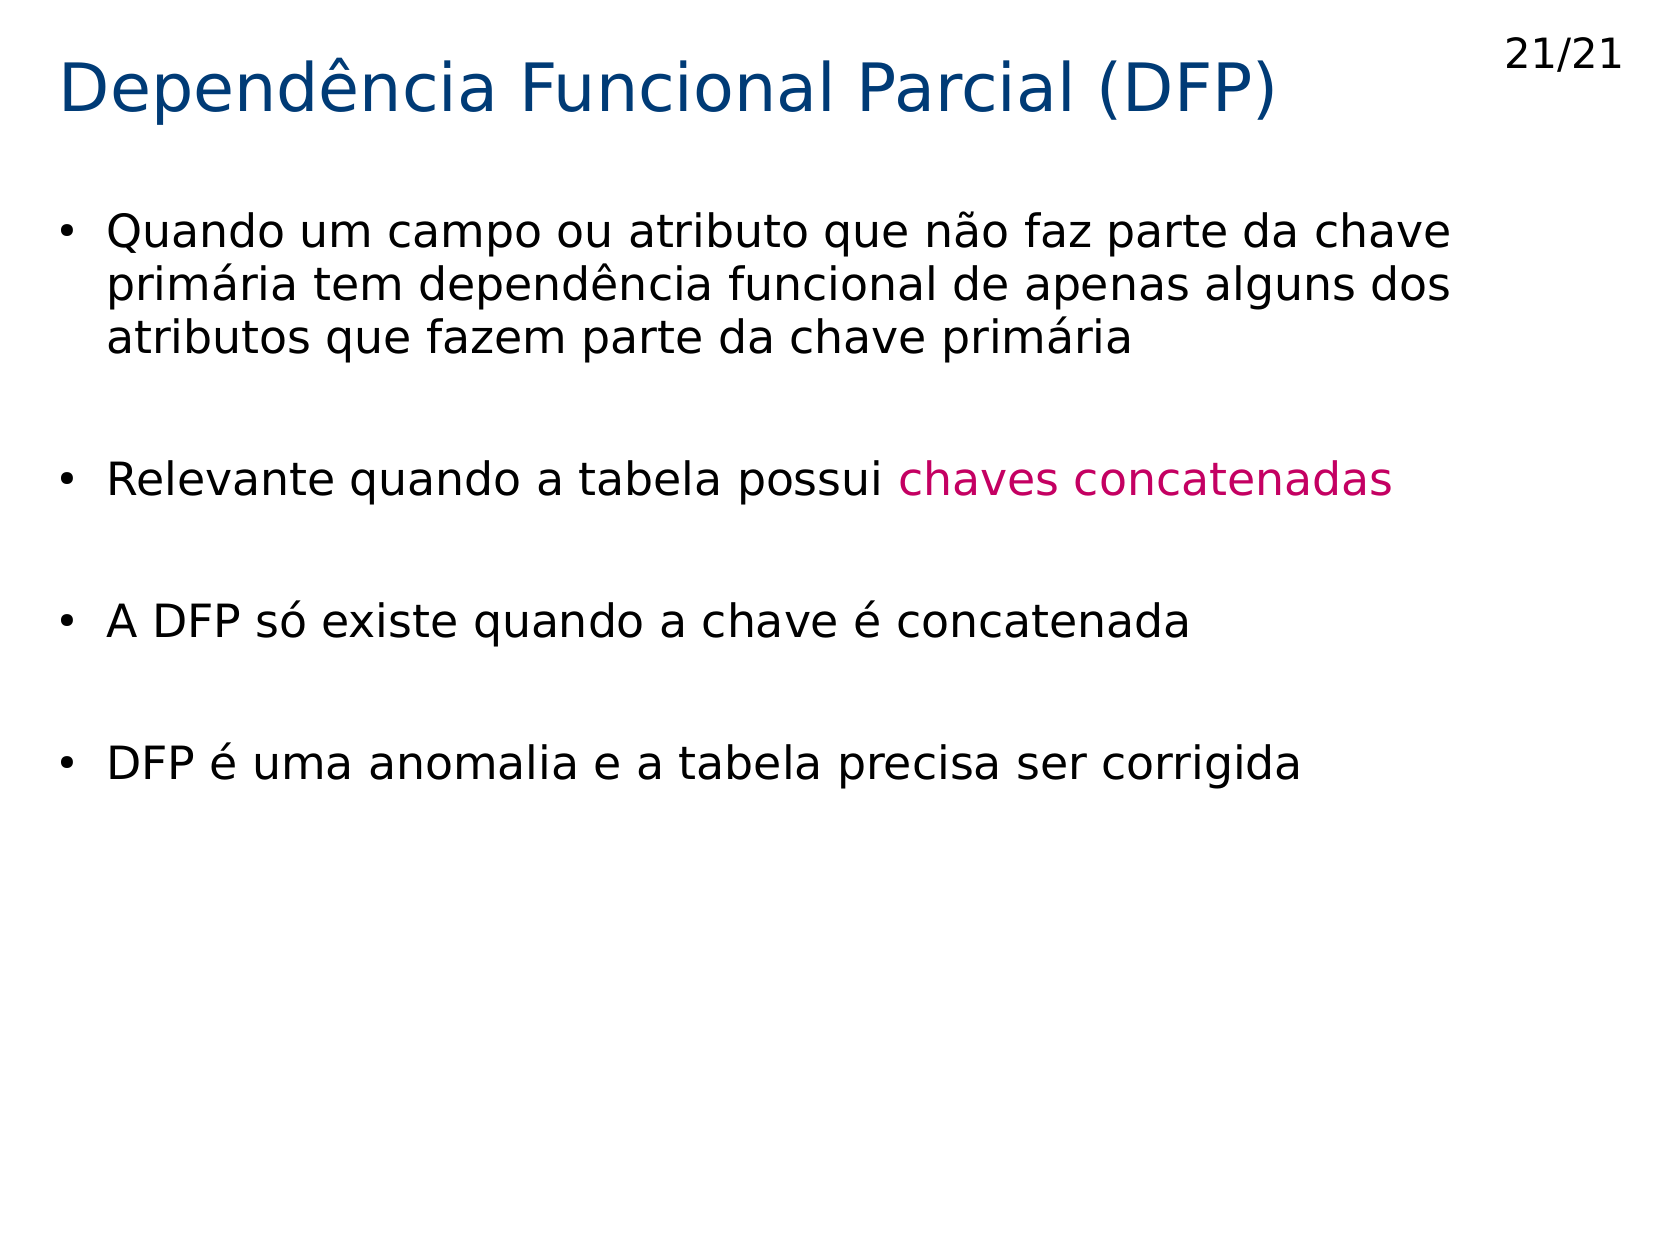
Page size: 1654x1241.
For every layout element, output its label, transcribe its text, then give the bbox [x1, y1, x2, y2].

list Quando um campo ou atributo que não faz parte da chave primária tem dependência funcional de apenas alguns dos atributos que fazem parte da chave primária Relevante quando a tabela possui chaves concatenadas A DFP só existe quando a chave é concatenada DFP é uma anomalia e a tabela precisa ser corrigida [59, 204, 1625, 1211]
title Dependência Funcional Parcial (DFP) [59, 29, 1506, 148]
